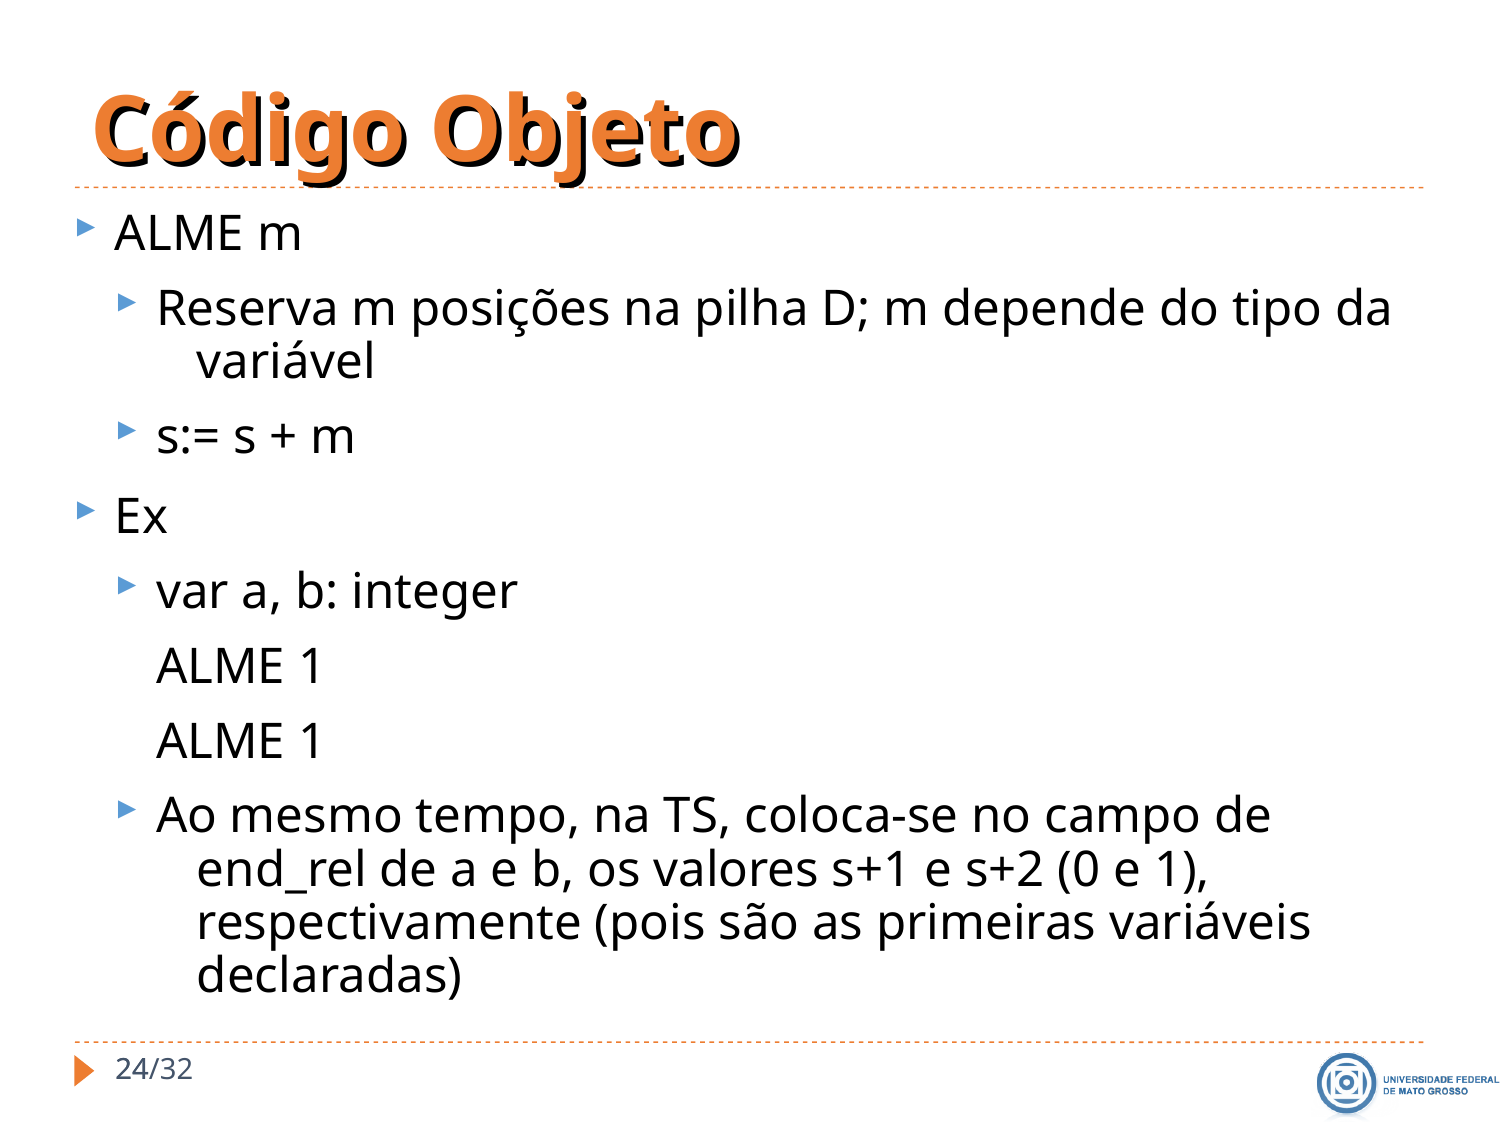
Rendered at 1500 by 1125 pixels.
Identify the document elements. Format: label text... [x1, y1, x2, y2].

picture [1311, 1048, 1500, 1122]
text_box <número> [100, 1042, 426, 1103]
title Código Objeto [75, 24, 1426, 188]
list ALME m Reserva m posições na pilha D; m depende do tipo da variável s:= s + m Ex var a, b: integer ALME 1 ALME 1 Ao mesmo tempo, na TS, coloca-se no campo de end_rel de a e b, os valores s+1 e s+2 (0 e 1), respectivamente (pois são as primeiras variáveis declaradas) [59, 200, 1410, 1011]
